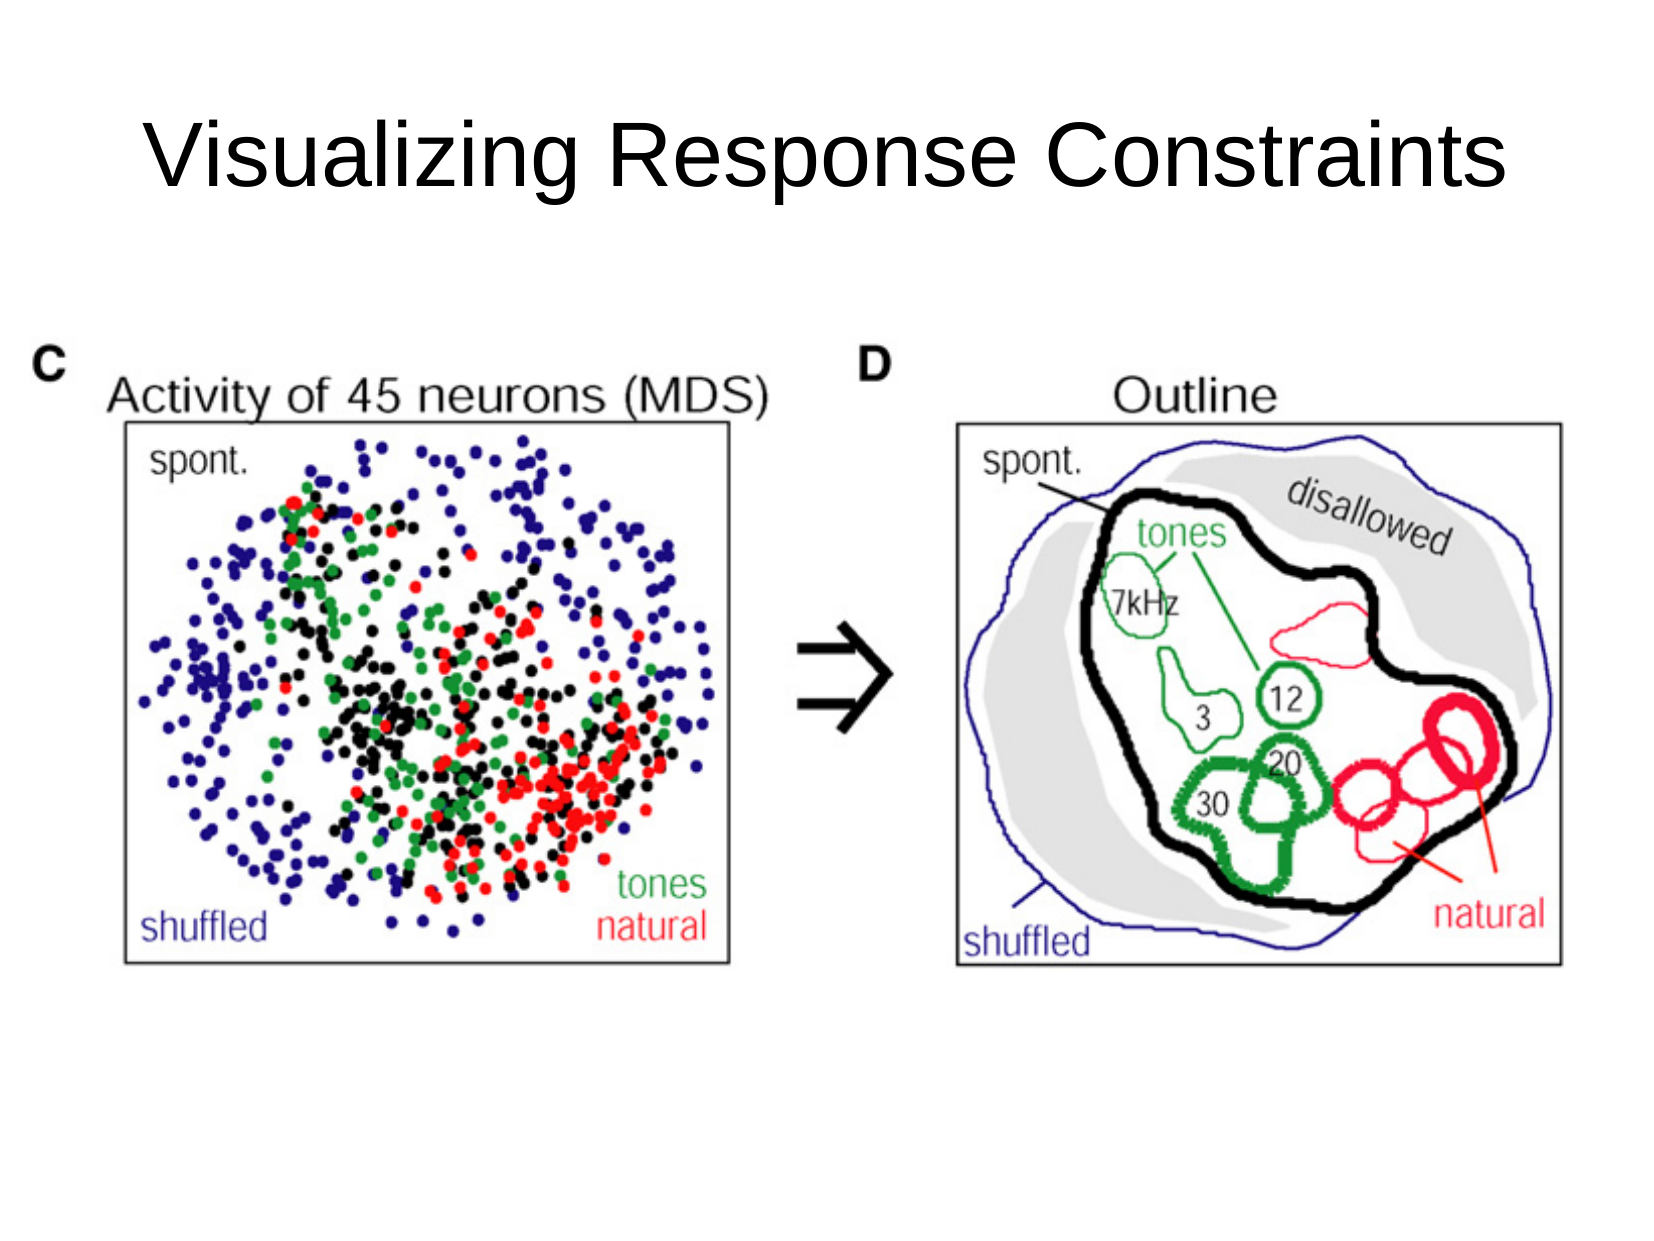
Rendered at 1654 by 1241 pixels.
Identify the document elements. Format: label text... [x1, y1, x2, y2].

title Visualizing Response Constraints [82, 49, 1571, 257]
picture [29, 328, 1566, 1007]
